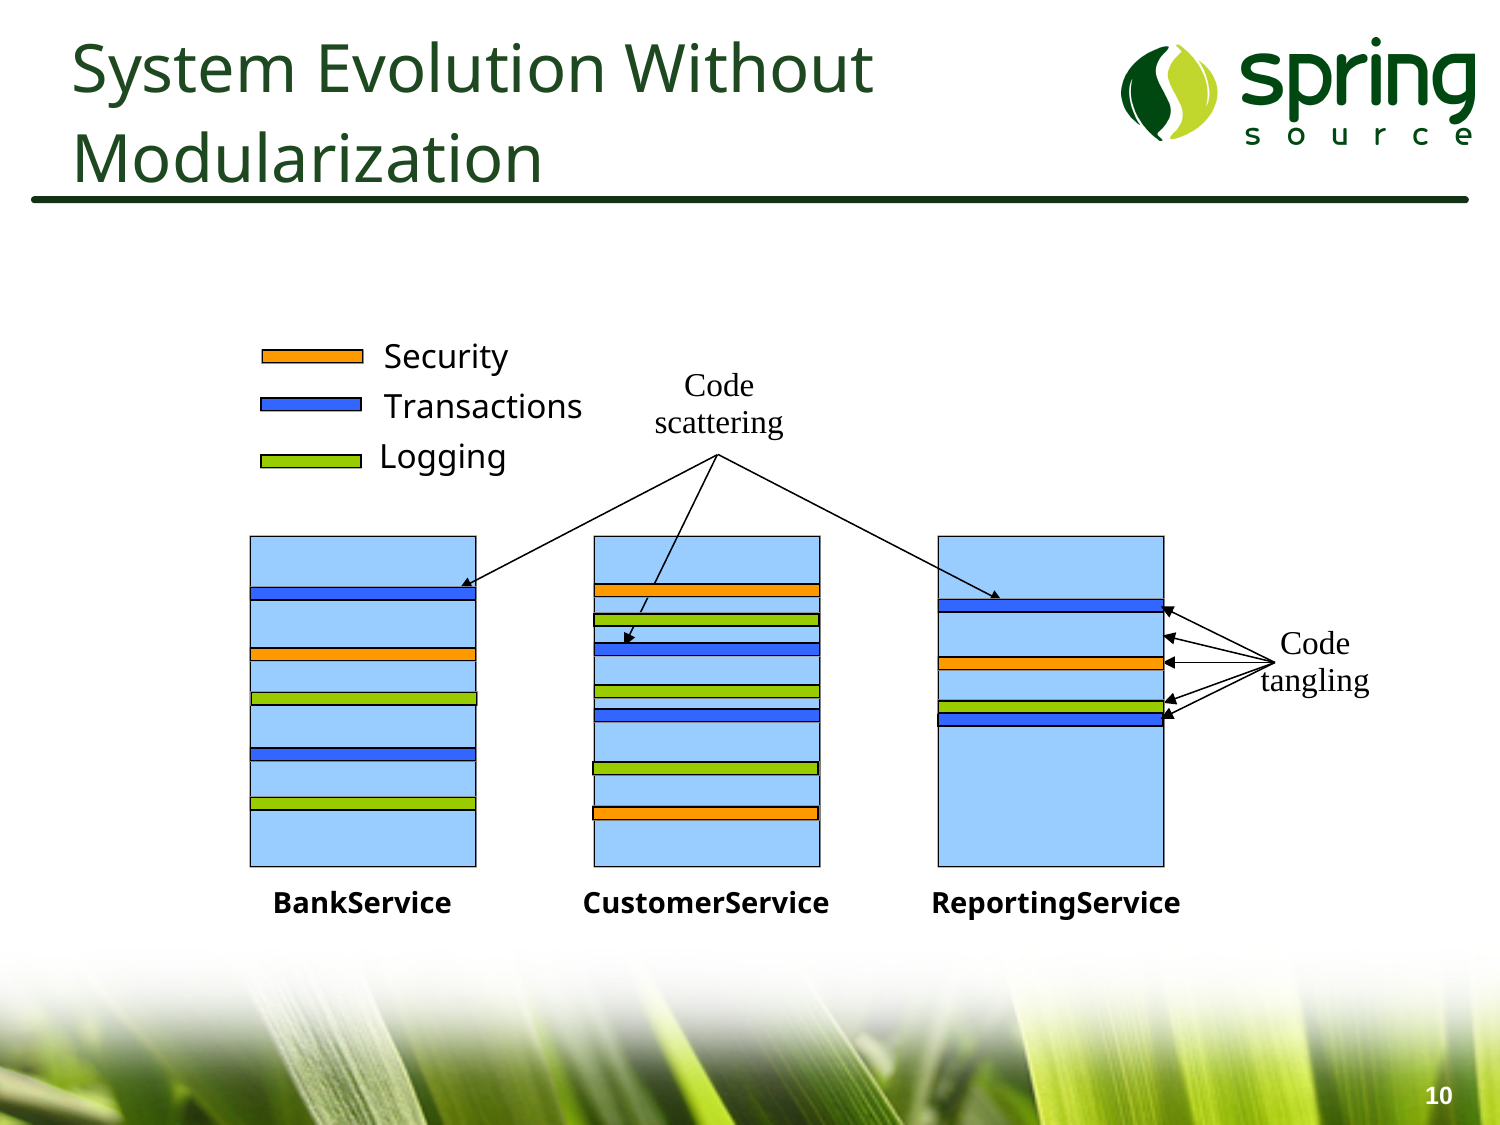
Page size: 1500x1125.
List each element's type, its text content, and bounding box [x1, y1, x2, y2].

text_box [250, 536, 477, 867]
text_box [938, 536, 1164, 867]
text_box Security [369, 324, 524, 386]
picture [0, 944, 1500, 1125]
text_box Code tangling [1243, 617, 1388, 707]
text_box Code scattering [636, 358, 803, 449]
text_box BankService [212, 875, 513, 931]
text_box CustomerService [549, 875, 863, 931]
text_box [593, 536, 820, 867]
picture [1121, 37, 1475, 145]
text_box Transactions [369, 374, 598, 436]
text_box [260, 455, 361, 468]
text_box [262, 349, 363, 363]
text_box ReportingService [887, 875, 1225, 931]
title System Evolution Without Modularization [56, 13, 1089, 191]
text_box Logging [364, 424, 523, 486]
text_box [260, 397, 361, 411]
